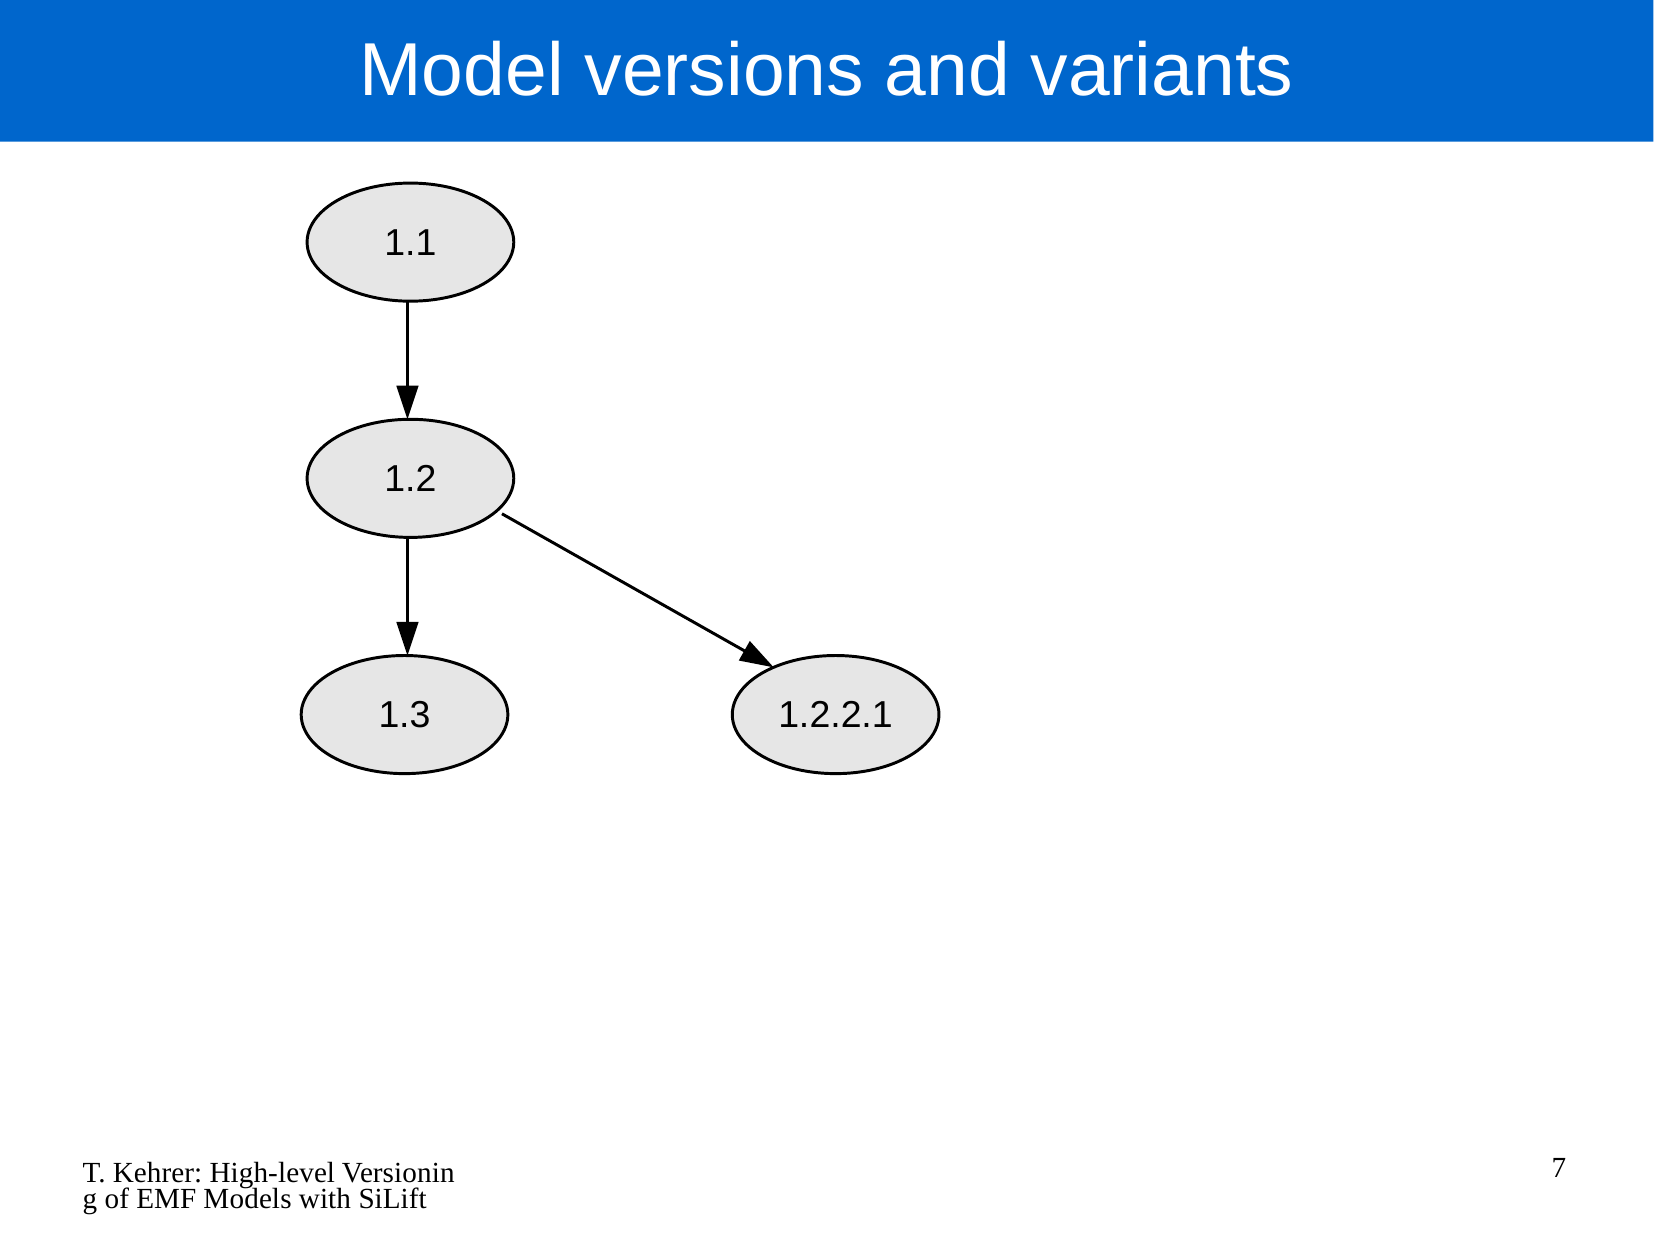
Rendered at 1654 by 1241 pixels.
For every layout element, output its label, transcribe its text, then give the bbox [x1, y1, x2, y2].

title Model versions and variants [0, 0, 1654, 142]
text_box 1.3 [301, 655, 508, 774]
text_box 1.2 [307, 419, 514, 538]
text_box 1.2.2.1 [732, 655, 939, 774]
text_box 1.1 [307, 183, 514, 302]
